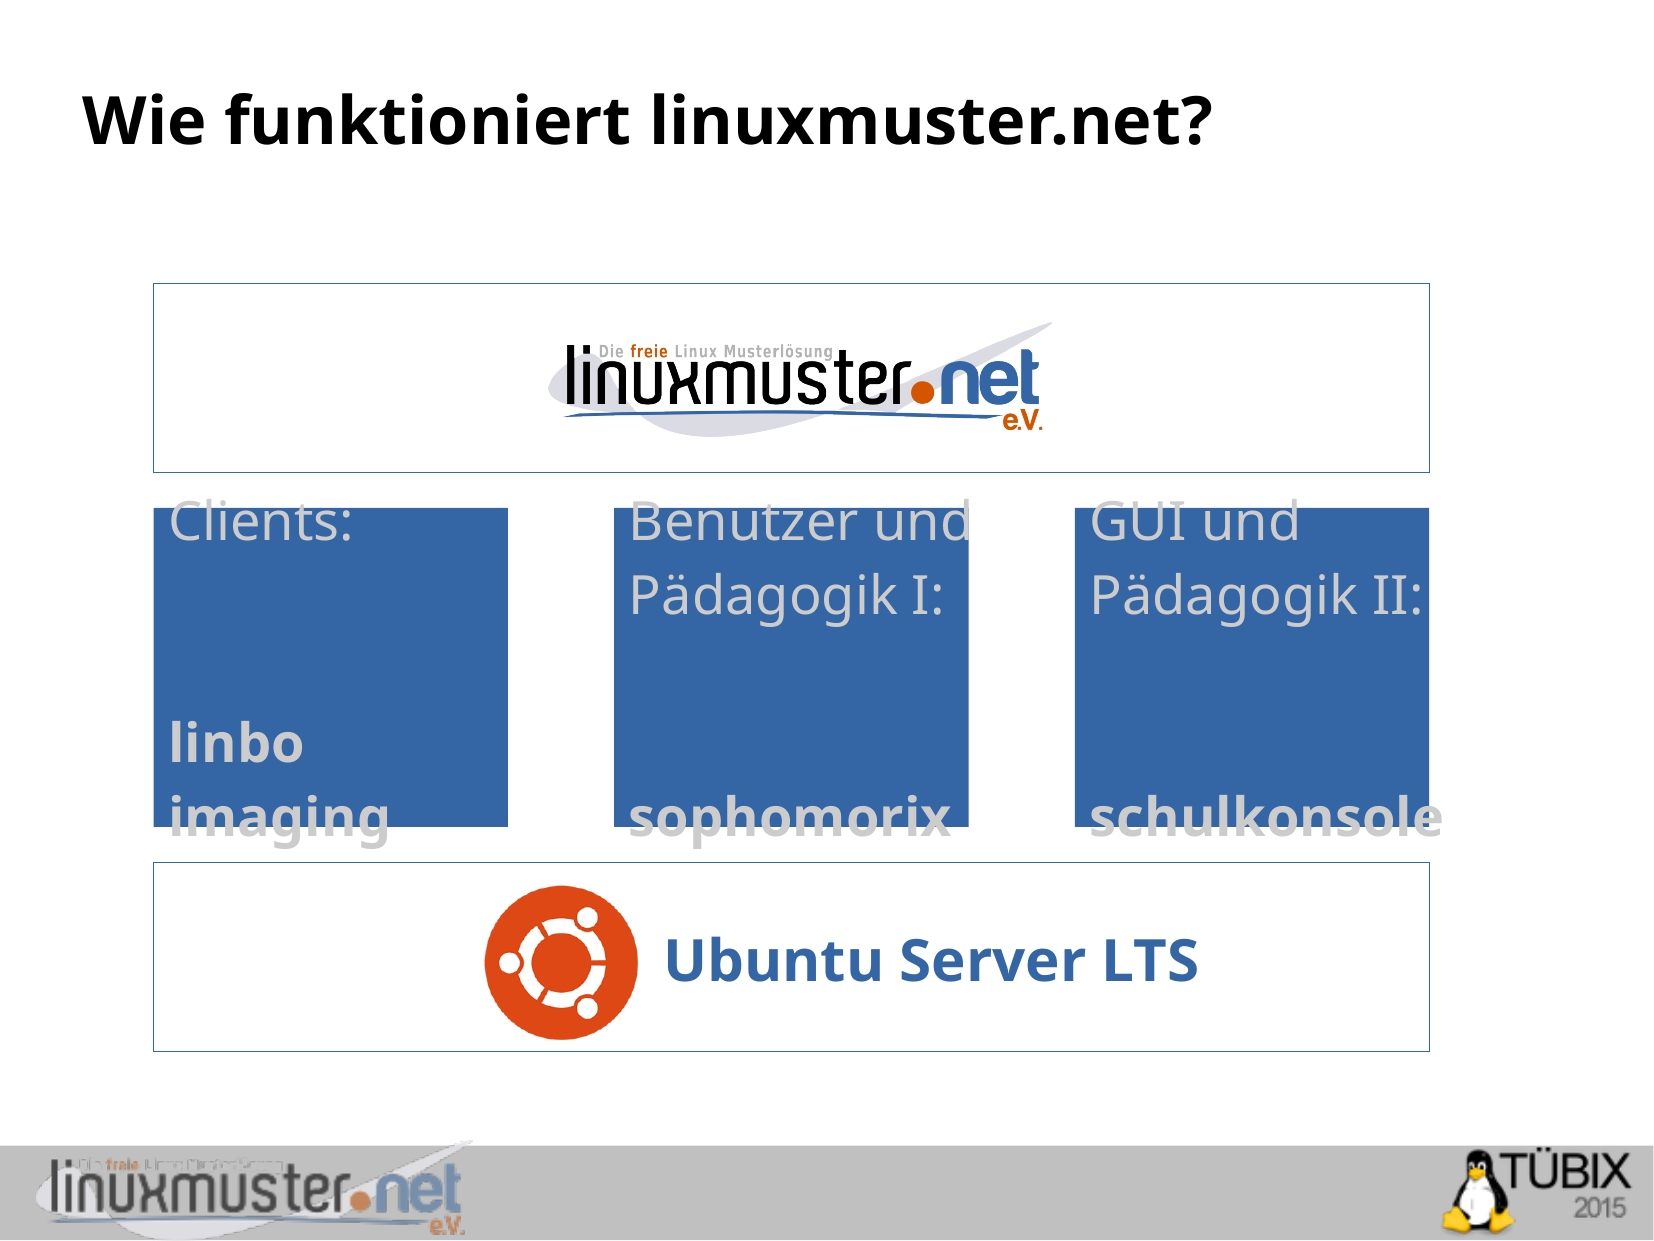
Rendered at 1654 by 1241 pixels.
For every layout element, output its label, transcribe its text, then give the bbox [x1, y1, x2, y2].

title Wie funktioniert linuxmuster.net? [82, 49, 1571, 189]
text_box GUI und Pädagogik II: schulkonsole [1074, 507, 1430, 827]
picture [36, 1140, 473, 1241]
text_box Ubuntu Server LTS [648, 911, 1193, 993]
text_box Clients: linbo imaging [153, 507, 508, 827]
picture [1440, 1146, 1642, 1238]
text_box Benutzer und Pädagogik I: sophomorix [614, 507, 969, 827]
picture [484, 885, 638, 1040]
picture [548, 322, 1052, 438]
